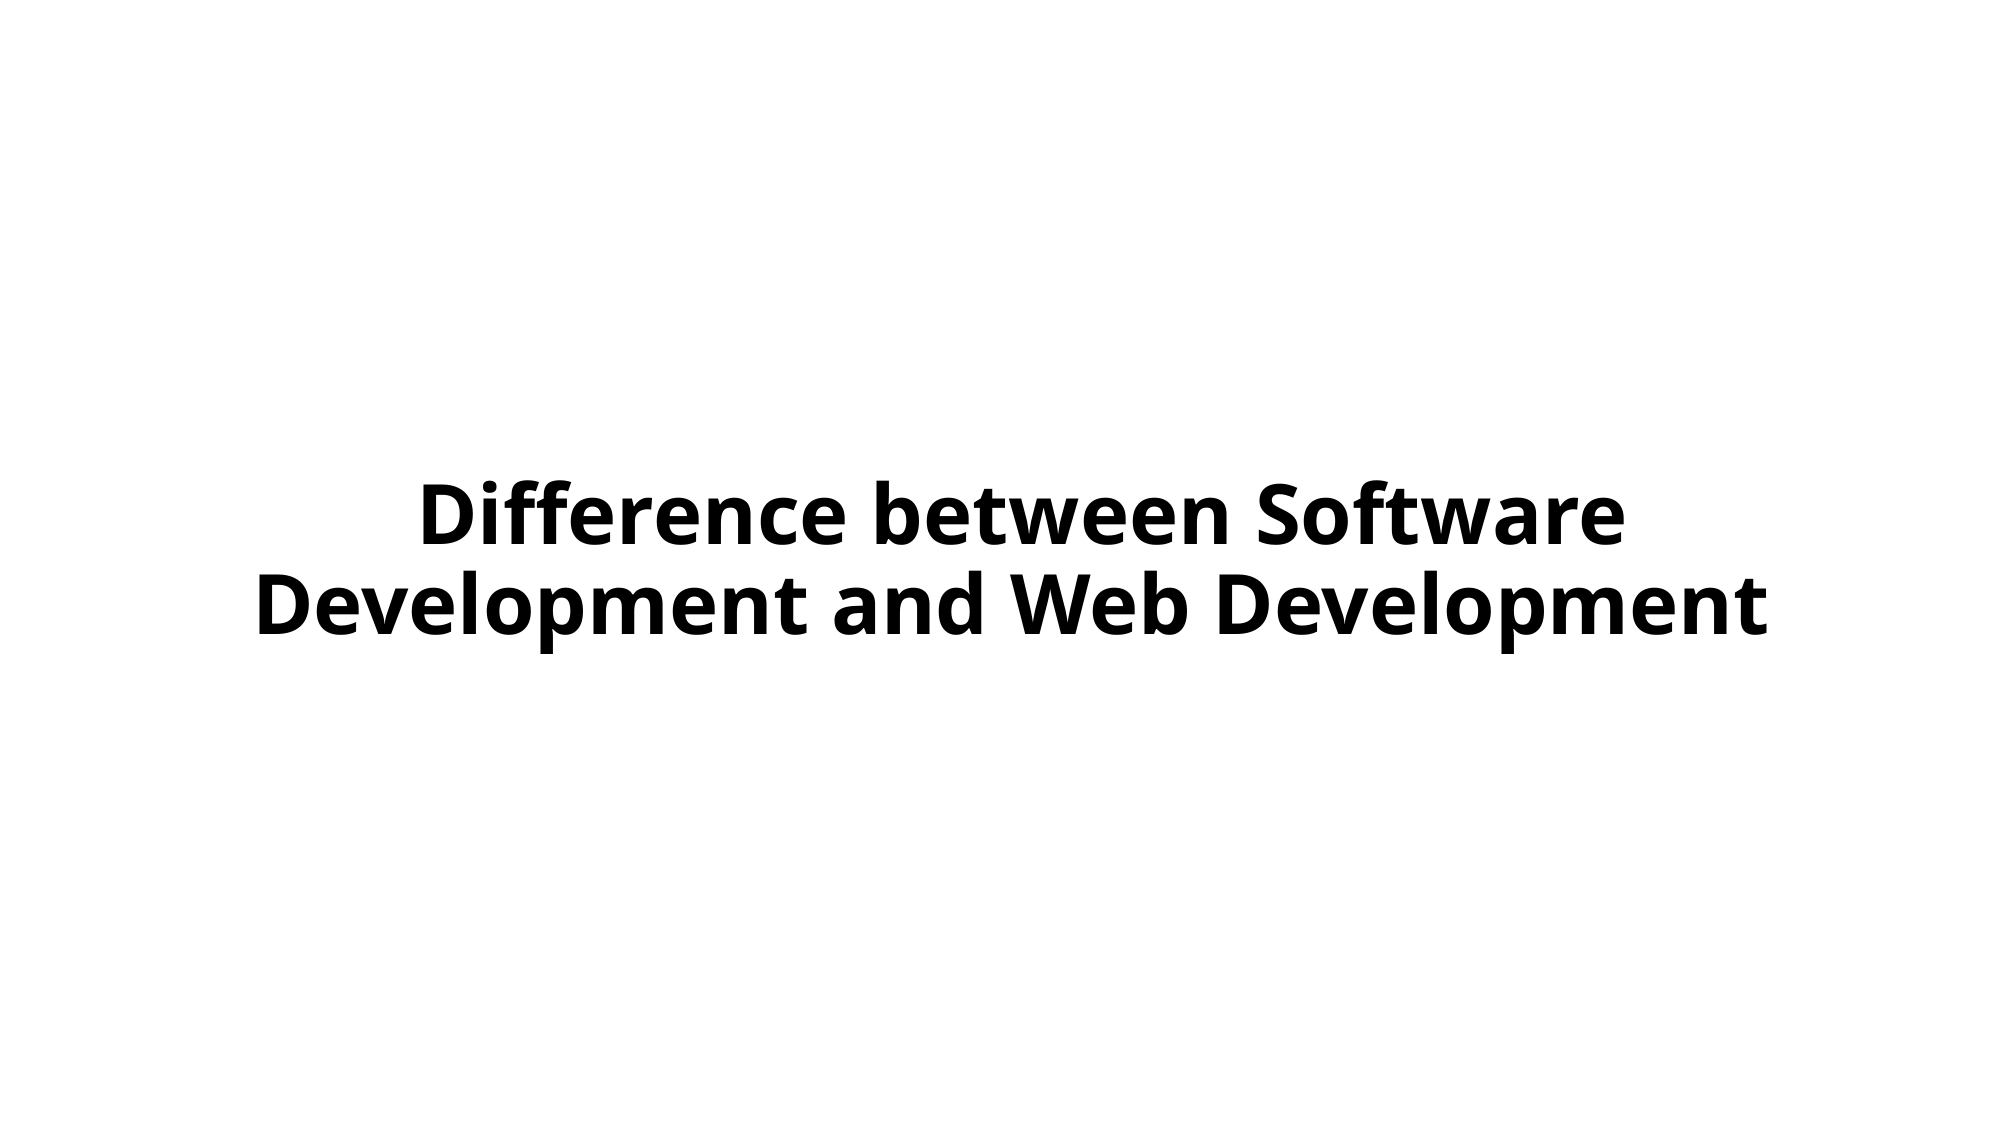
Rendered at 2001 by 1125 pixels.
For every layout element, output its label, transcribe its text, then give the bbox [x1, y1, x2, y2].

title Difference between Software Development and Web Development [236, 362, 1809, 762]
